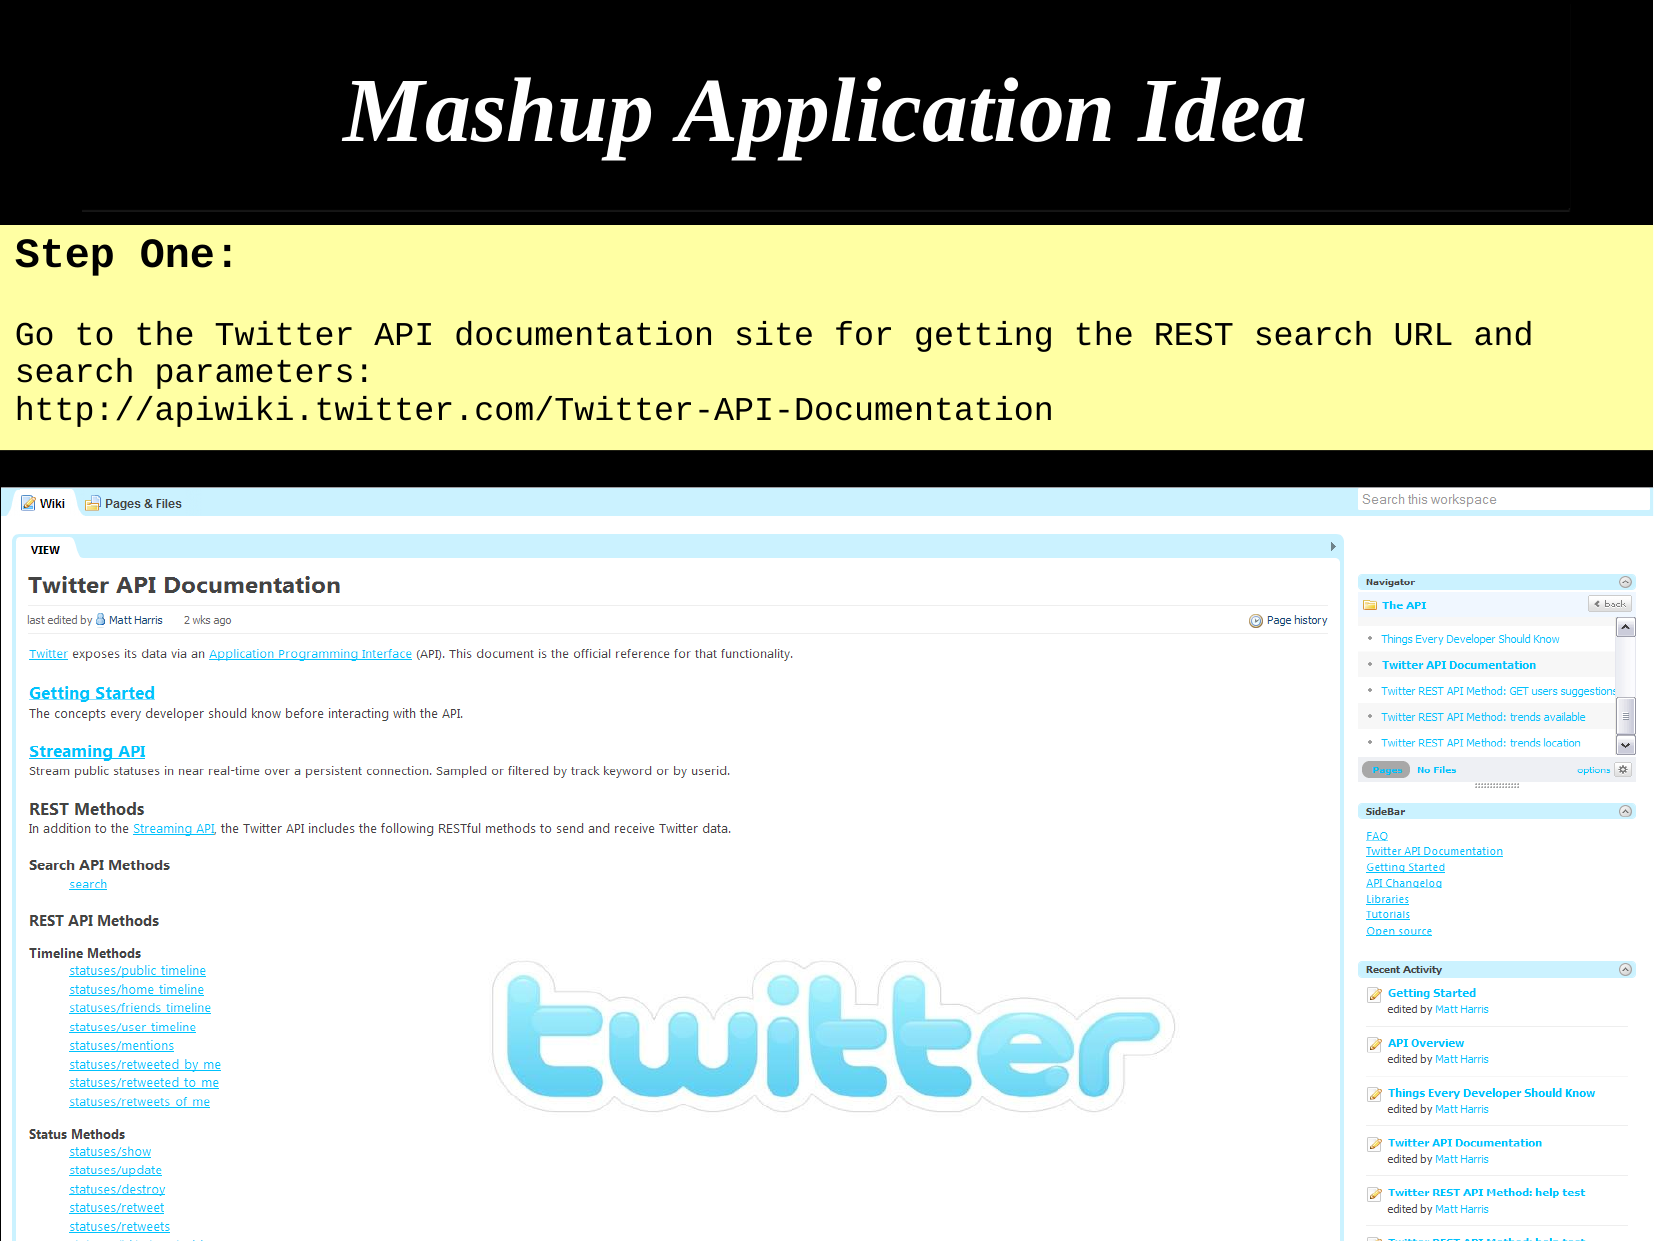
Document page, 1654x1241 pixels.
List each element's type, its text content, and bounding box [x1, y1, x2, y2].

title Mashup Application Idea [82, 0, 1571, 208]
text_box Step One: Go to the Twitter API documentation site for getting the REST search URL and search parameters: http://apiwiki.twitter.com/Twitter-API-Documentation [0, 225, 1654, 451]
picture [1, 487, 1654, 1241]
